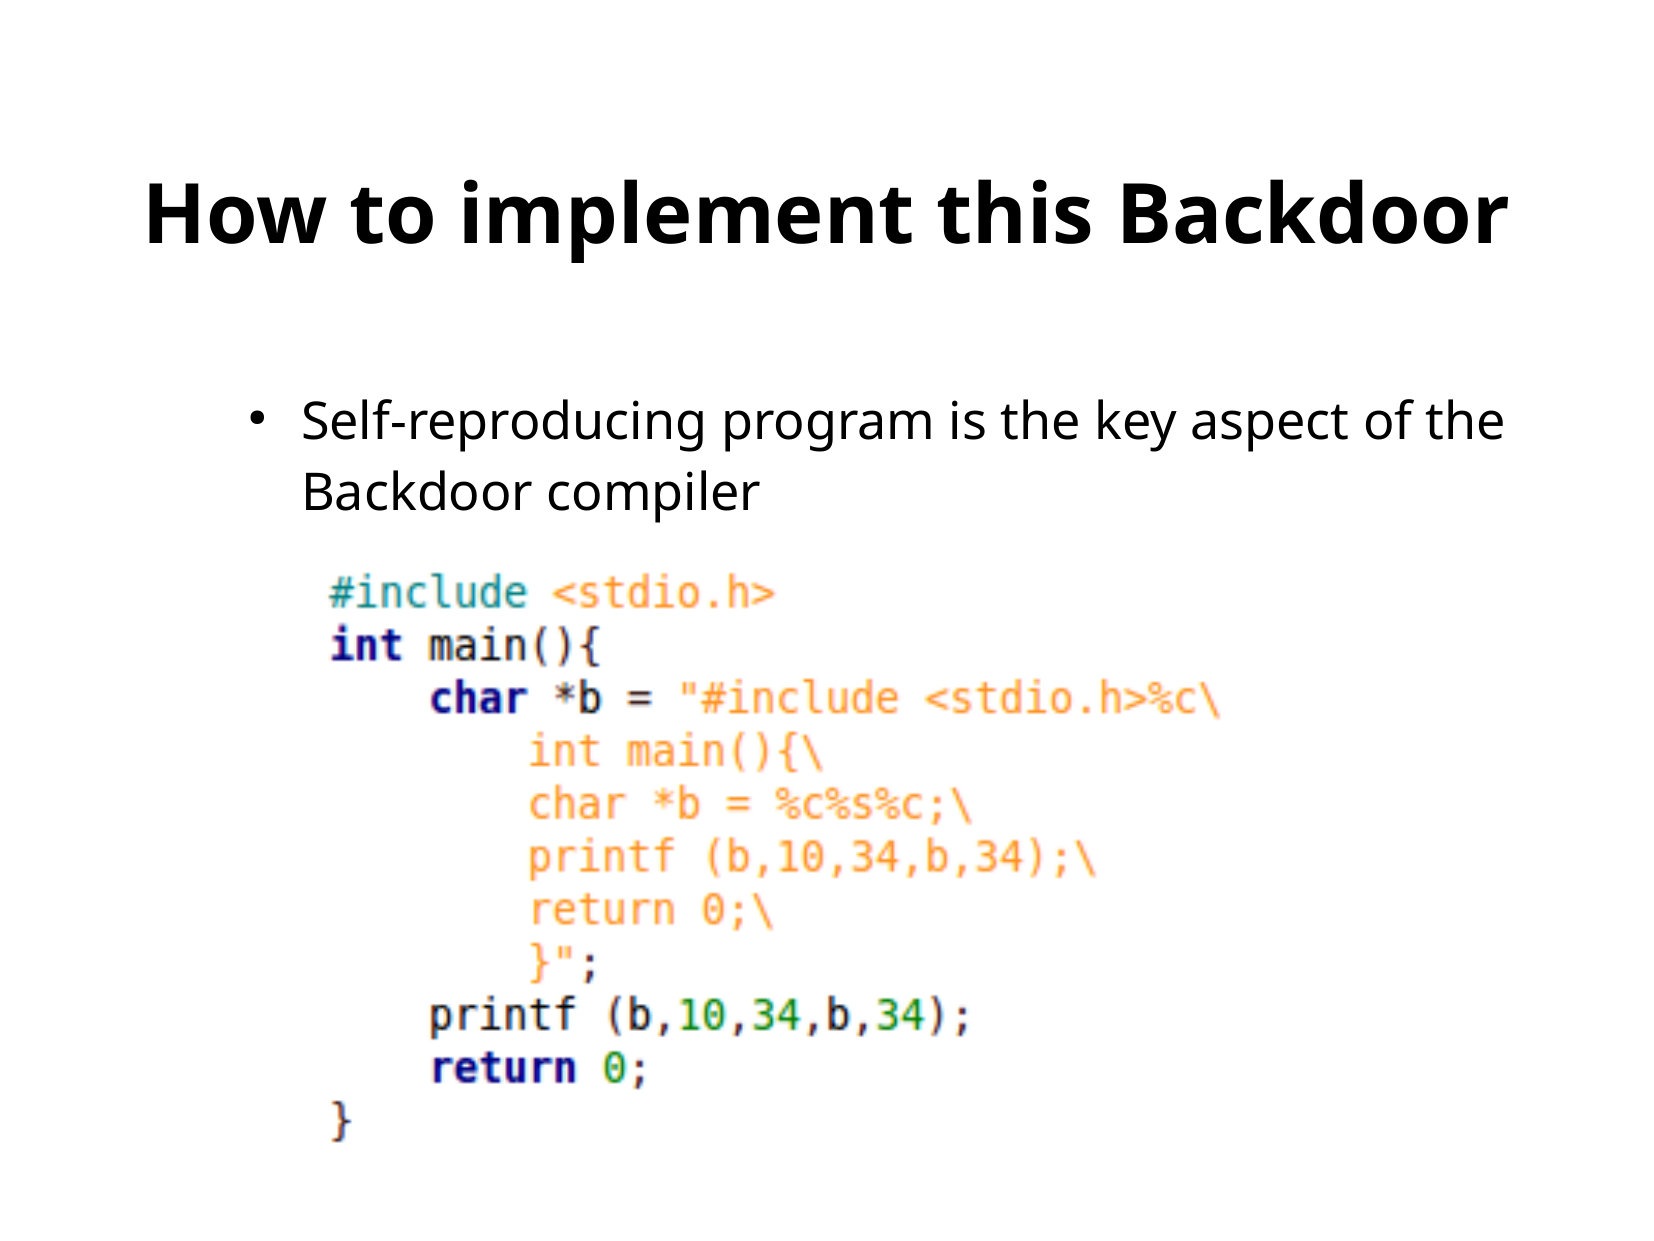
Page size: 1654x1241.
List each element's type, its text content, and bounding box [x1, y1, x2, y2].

list Self-reproducing program is the key aspect of the Backdoor compiler [230, 383, 1589, 1114]
picture [265, 531, 1342, 1211]
text_box How to implement this Backdoor [118, 147, 1536, 263]
